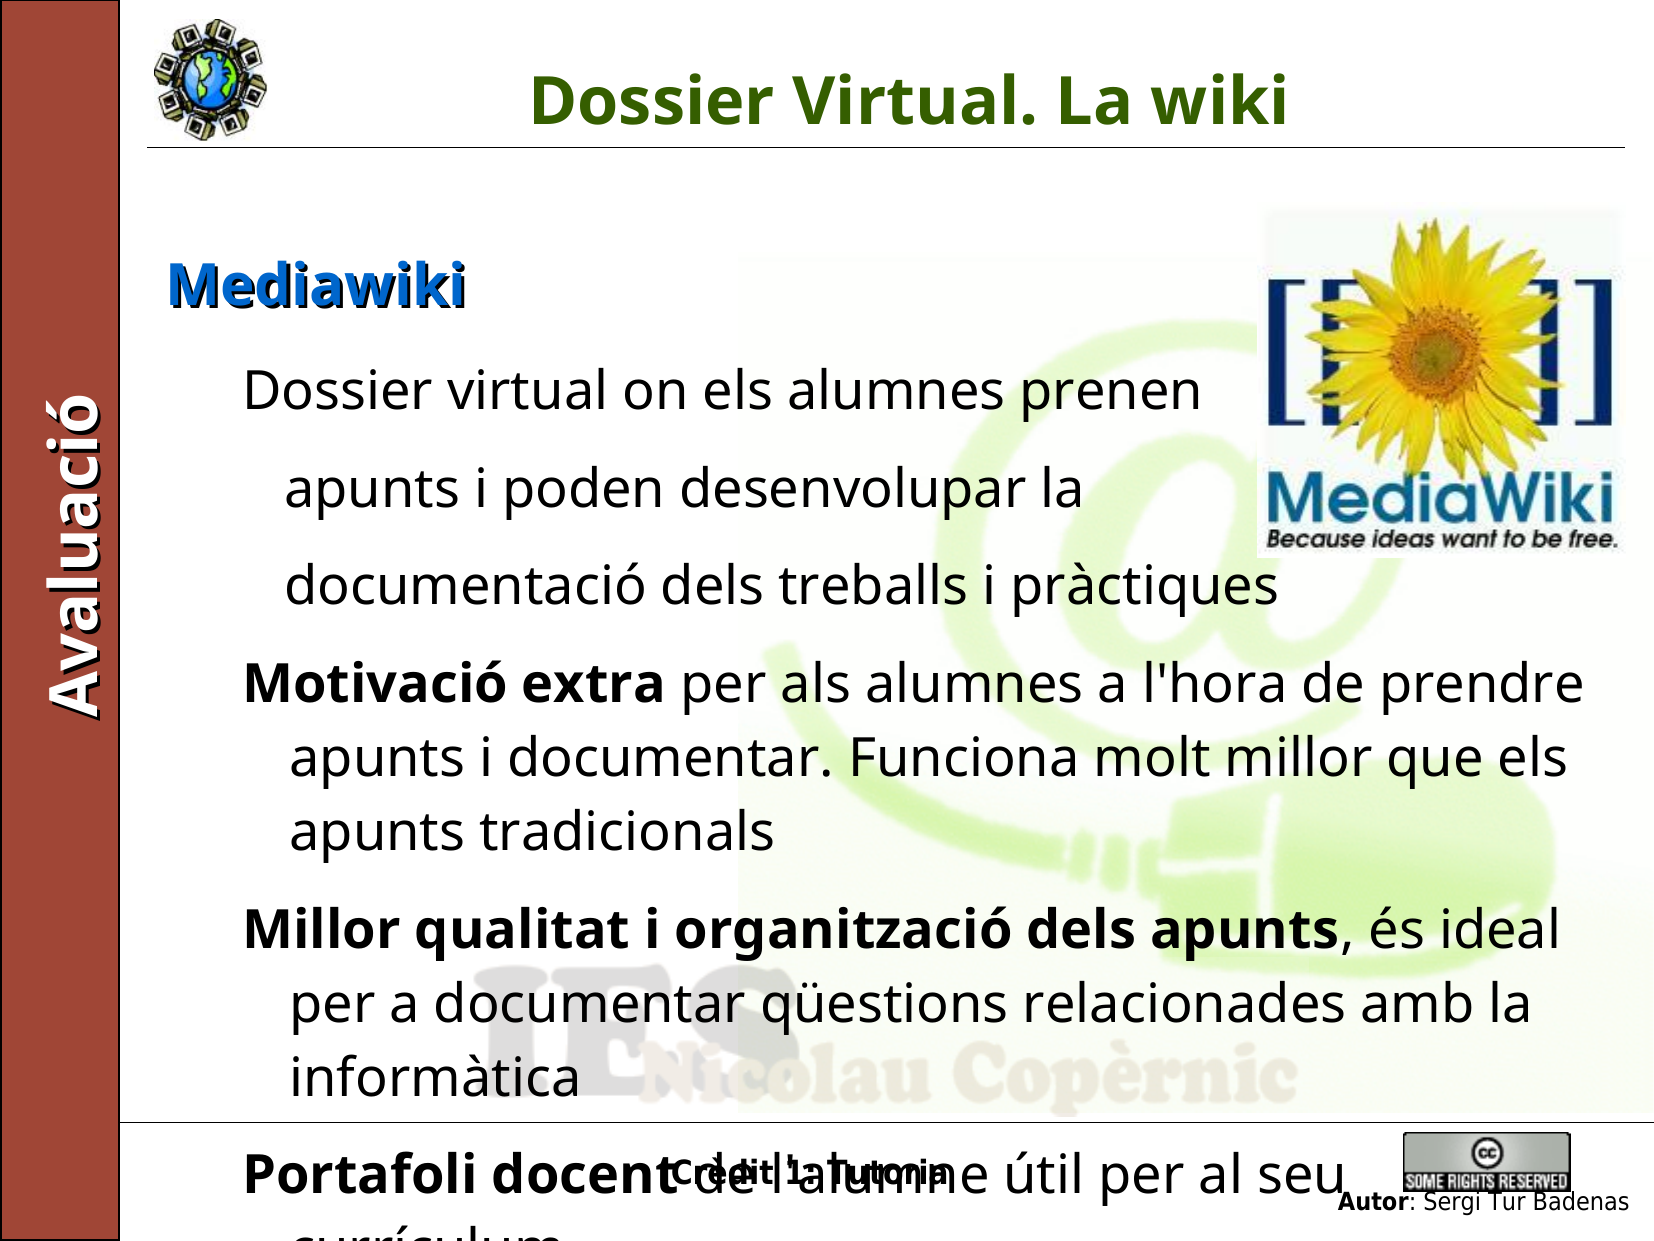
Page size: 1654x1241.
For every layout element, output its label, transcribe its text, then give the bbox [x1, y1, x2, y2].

picture [1403, 1132, 1571, 1192]
list Mediawiki Dossier virtual on els alumnes prenen apunts i poden desenvolupar la documentació dels treballs i pràctiques Motivació extra per als alumnes a l'hora de prendre apunts i documentar. Funciona molt millor que els apunts tradicionals Millor qualitat i organització dels apunts, és ideal per a documentar qüestions relacionades amb la informàtica Portafoli docent de l'alumne útil per al seu currículum [147, 242, 1636, 1078]
picture [154, 19, 268, 142]
picture [466, 1078, 482, 1082]
picture [1257, 202, 1626, 558]
picture [466, 252, 1654, 1117]
title Dossier Virtual. La wiki [165, 56, 1654, 141]
picture [468, 1082, 482, 1093]
picture [558, 1082, 572, 1093]
